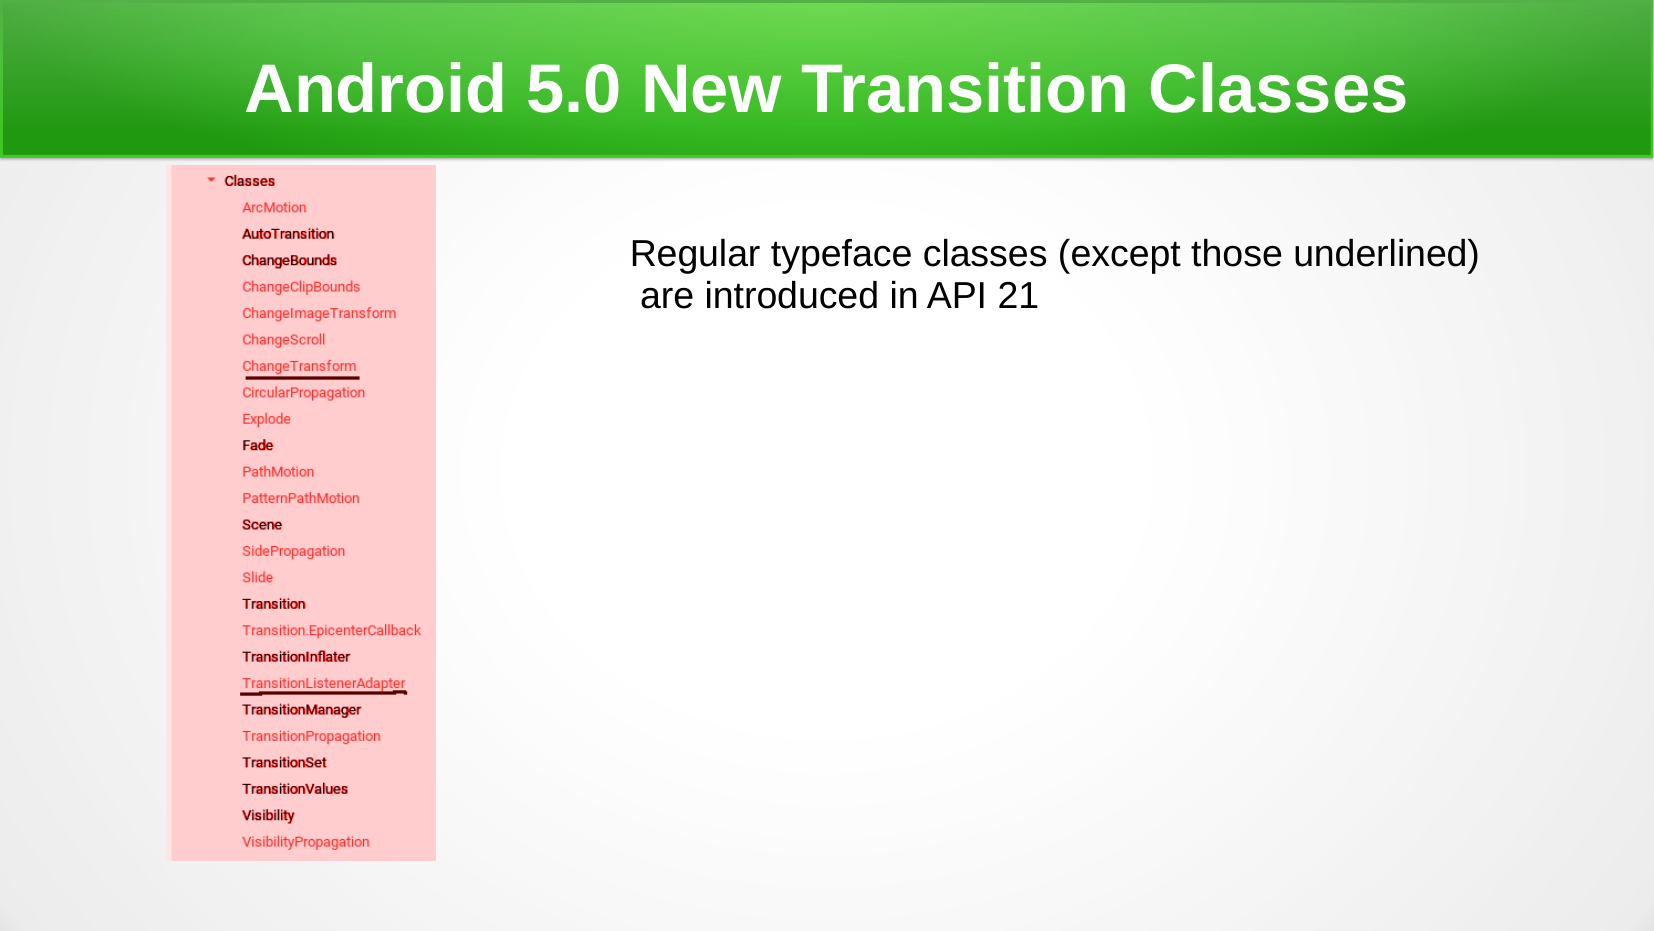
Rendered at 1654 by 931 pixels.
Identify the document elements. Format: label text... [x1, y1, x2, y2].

text_box Regular typeface classes (except those underlined) are introduced in API 21 [615, 225, 1496, 324]
picture [166, 165, 436, 861]
title Android 5.0 New Transition Classes [82, 35, 1571, 142]
